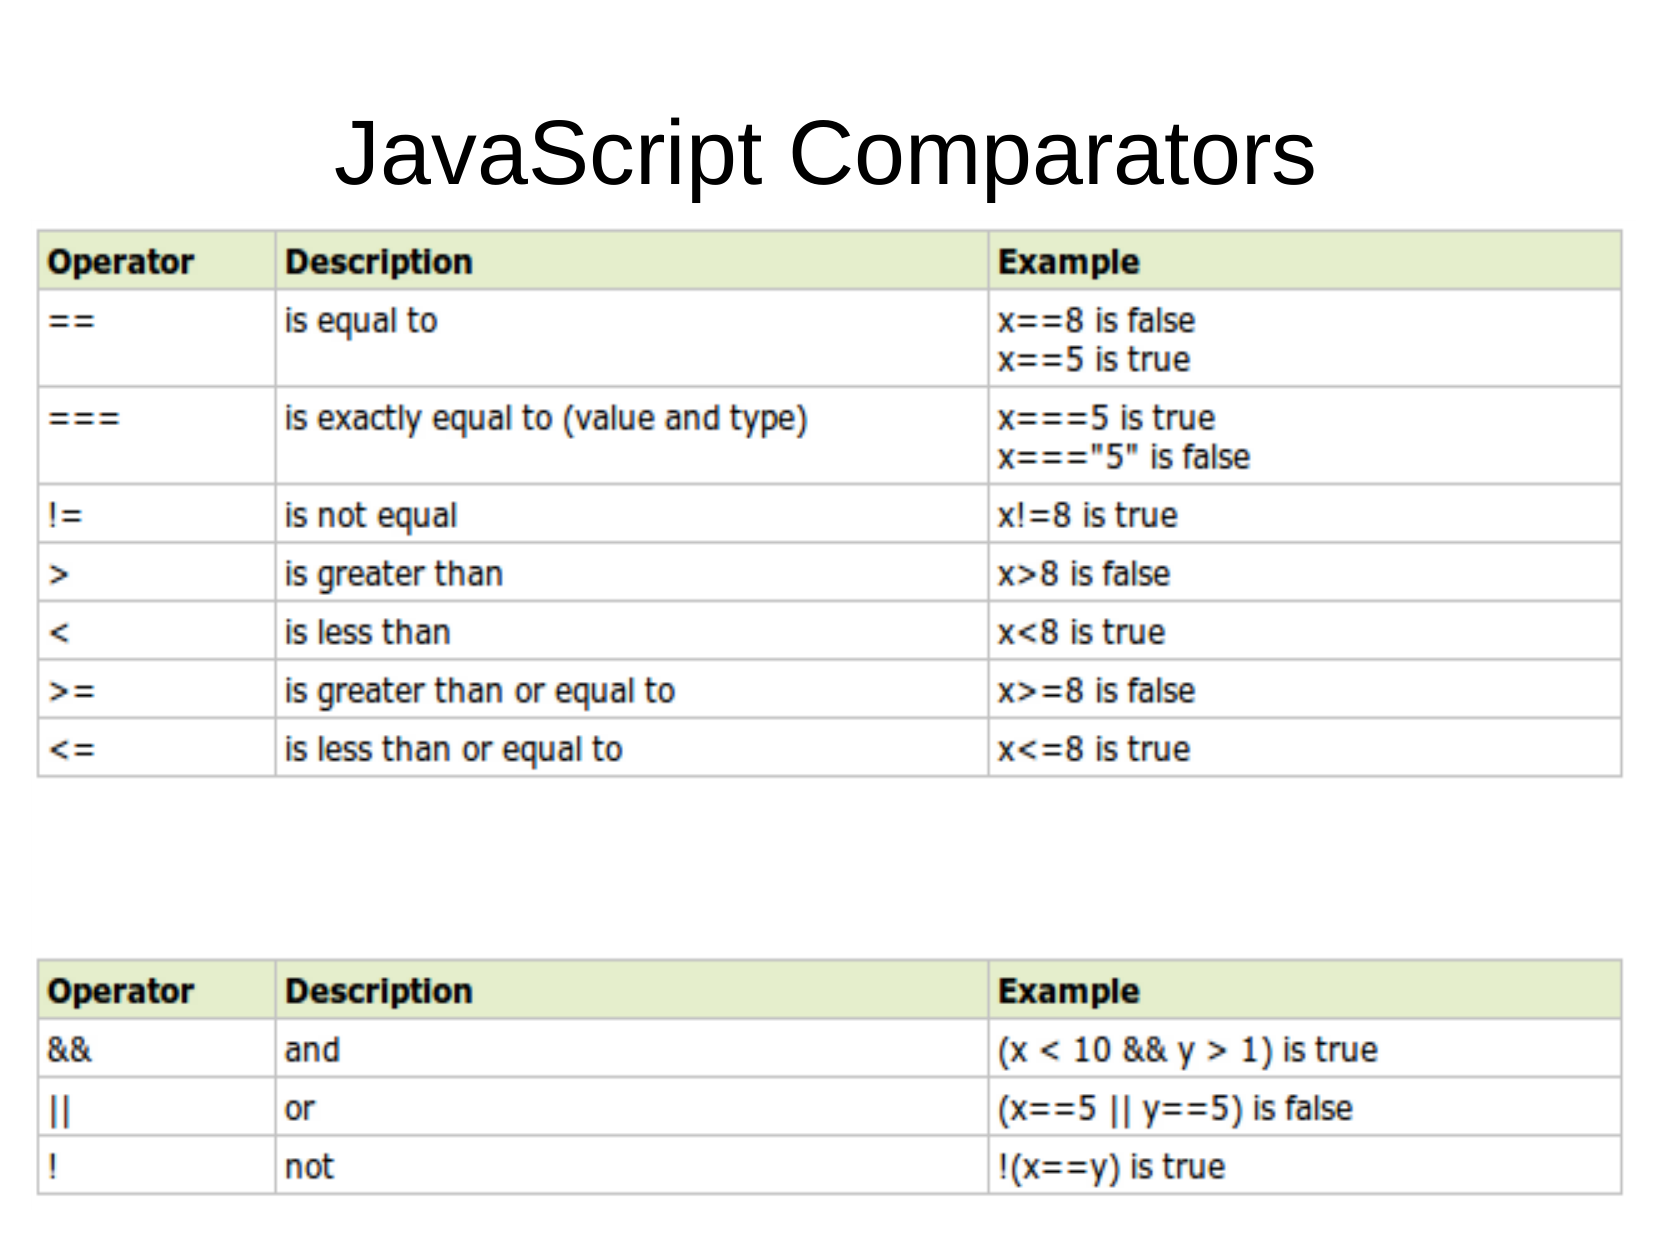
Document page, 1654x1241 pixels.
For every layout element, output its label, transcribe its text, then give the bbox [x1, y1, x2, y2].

picture [30, 219, 1636, 1210]
title JavaScript Comparators [82, 49, 1571, 219]
